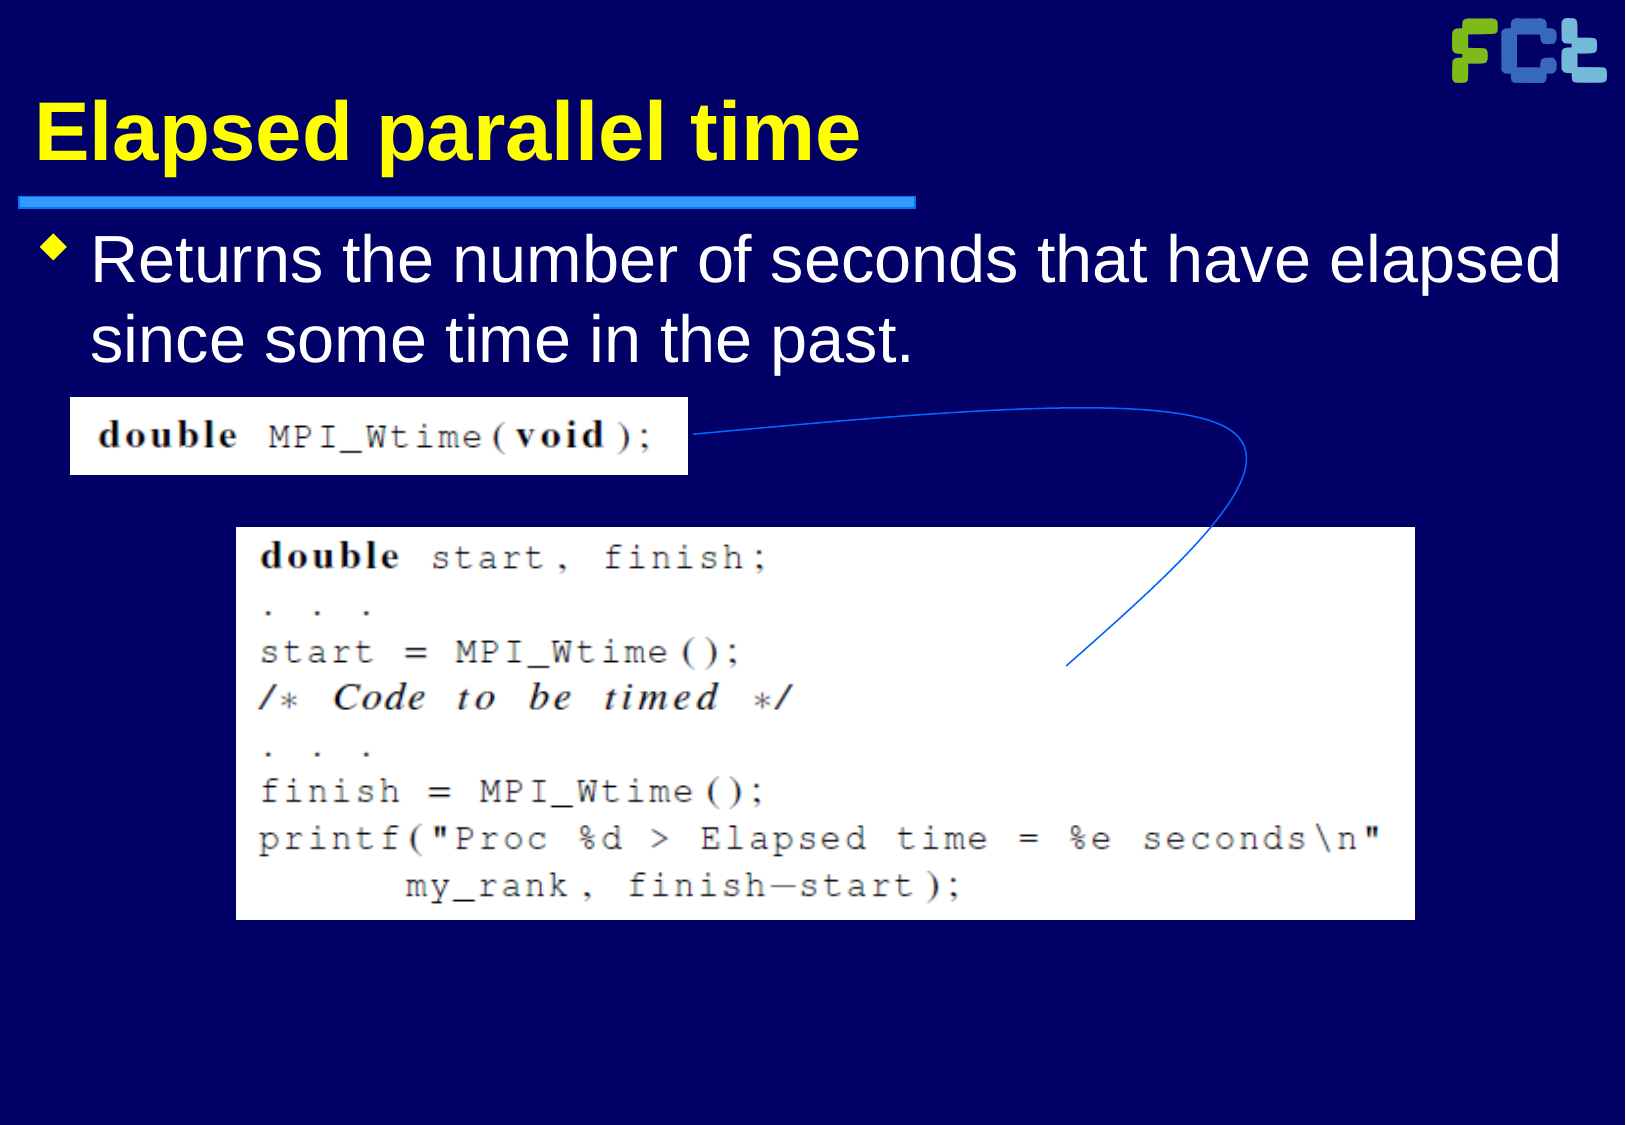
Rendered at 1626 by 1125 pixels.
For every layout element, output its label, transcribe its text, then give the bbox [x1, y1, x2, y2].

list Returns the number of seconds that have elapsed since some time in the past. [19, 208, 1611, 479]
picture [236, 527, 1415, 920]
title Elapsed parallel time [19, 7, 1606, 185]
picture [70, 397, 688, 475]
